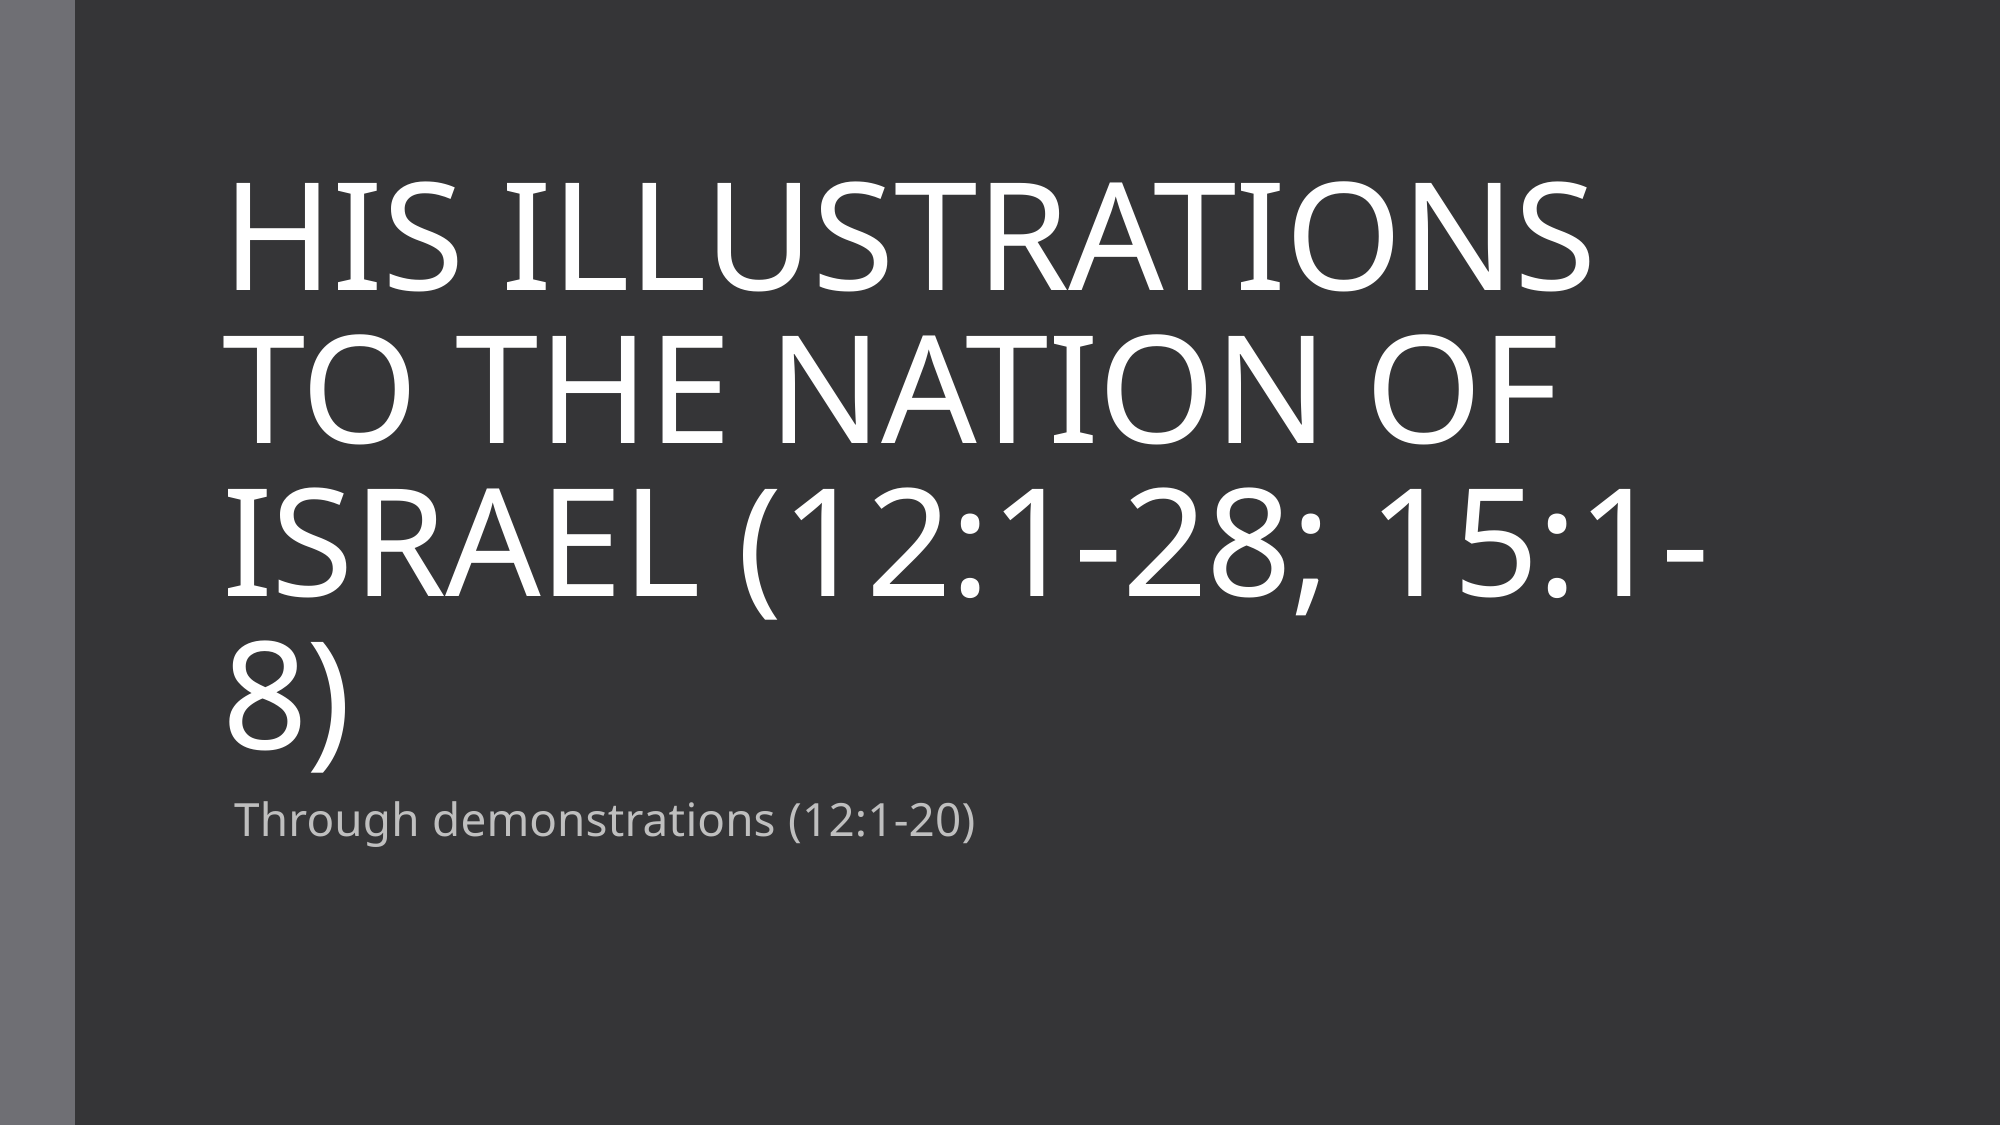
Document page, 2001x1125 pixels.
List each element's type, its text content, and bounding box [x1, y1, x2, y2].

title HIS ILLUSTRATIONS TO THE NATION OF ISRAEL (12:1-28; 15:1-8) [206, 124, 1752, 787]
subtitle Through demonstrations (12:1-20) [206, 787, 1752, 1066]
